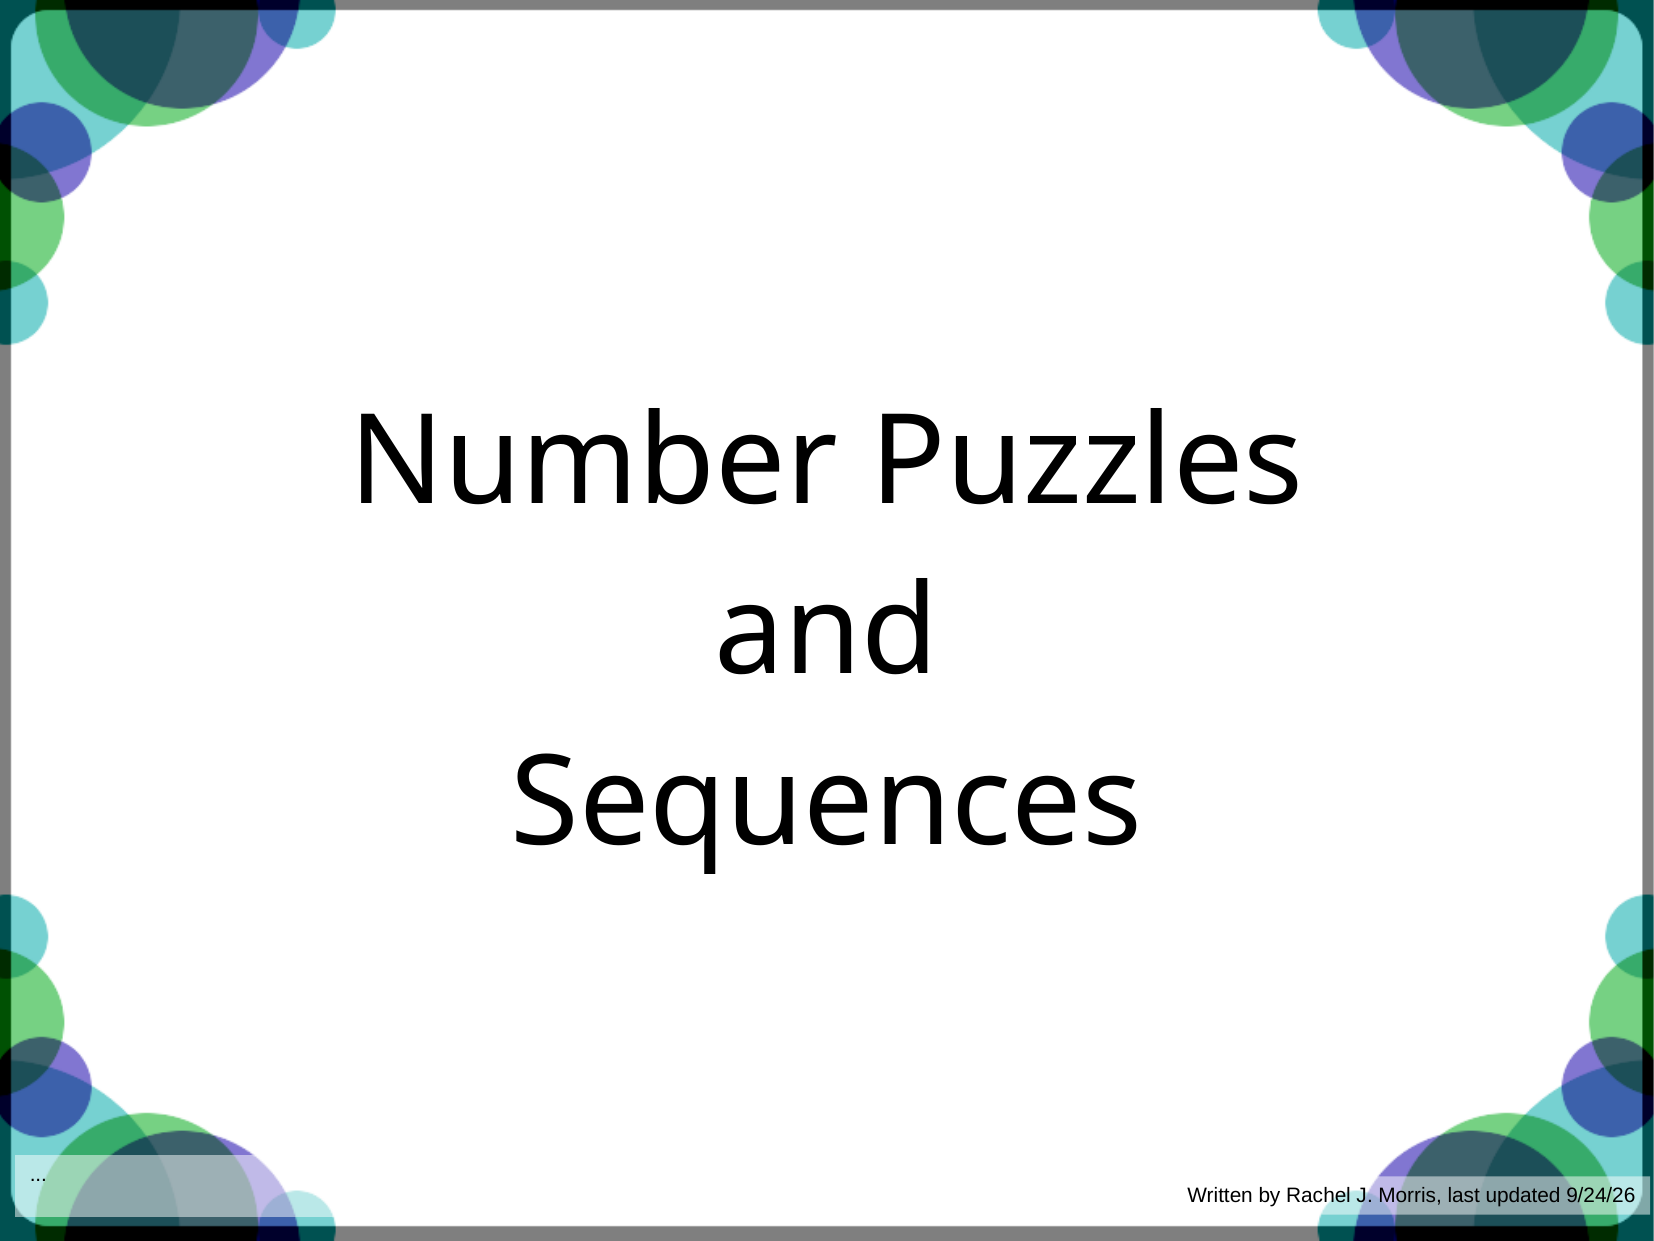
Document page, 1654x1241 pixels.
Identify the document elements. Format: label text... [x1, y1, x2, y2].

picture [0, 0, 1654, 1241]
text_box ... [15, 1155, 766, 1217]
text_box Written by Rachel J. Morris, last updated 1/6/17 [840, 1176, 1651, 1215]
title Number Puzzles and Sequences [82, 415, 1571, 836]
